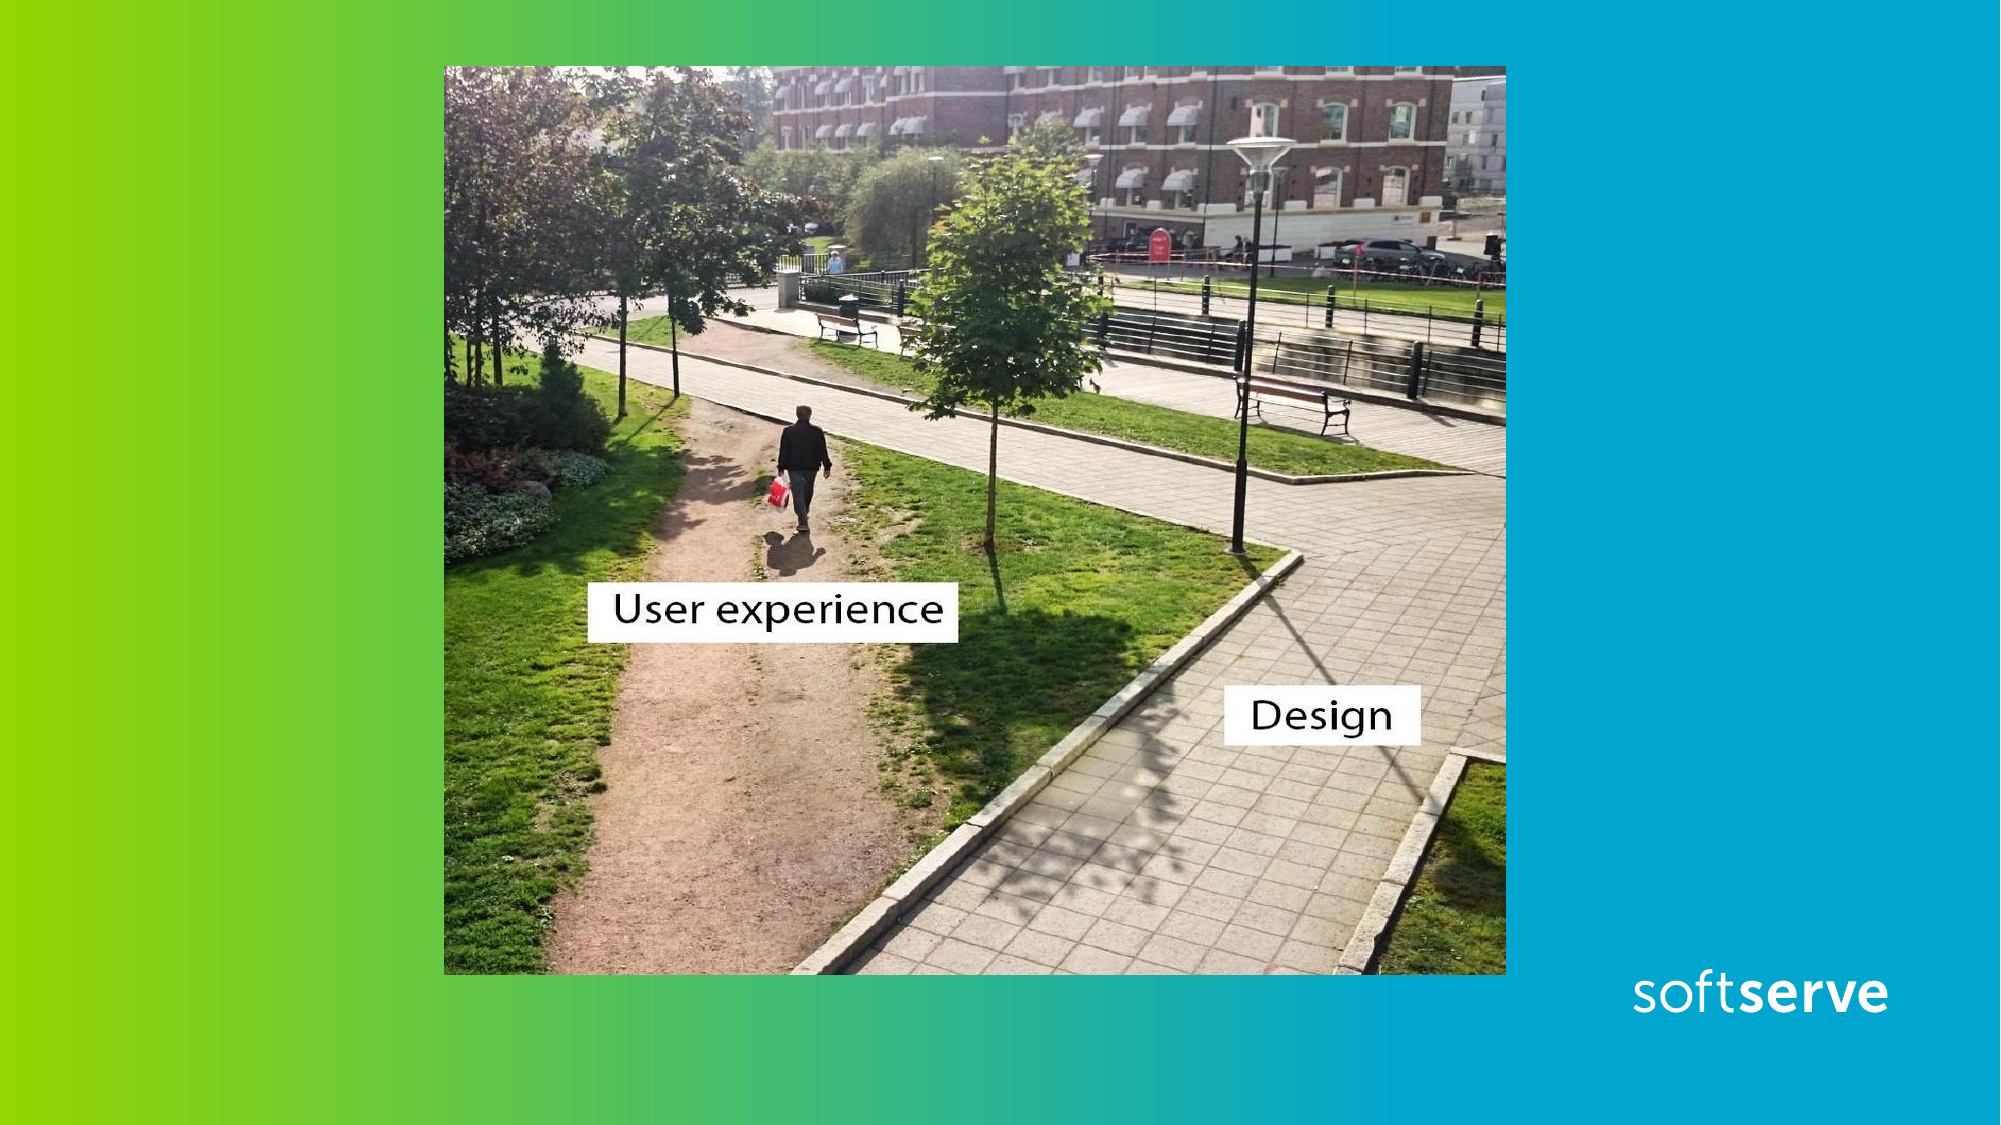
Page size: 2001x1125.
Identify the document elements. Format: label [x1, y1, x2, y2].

picture [444, 66, 1505, 975]
